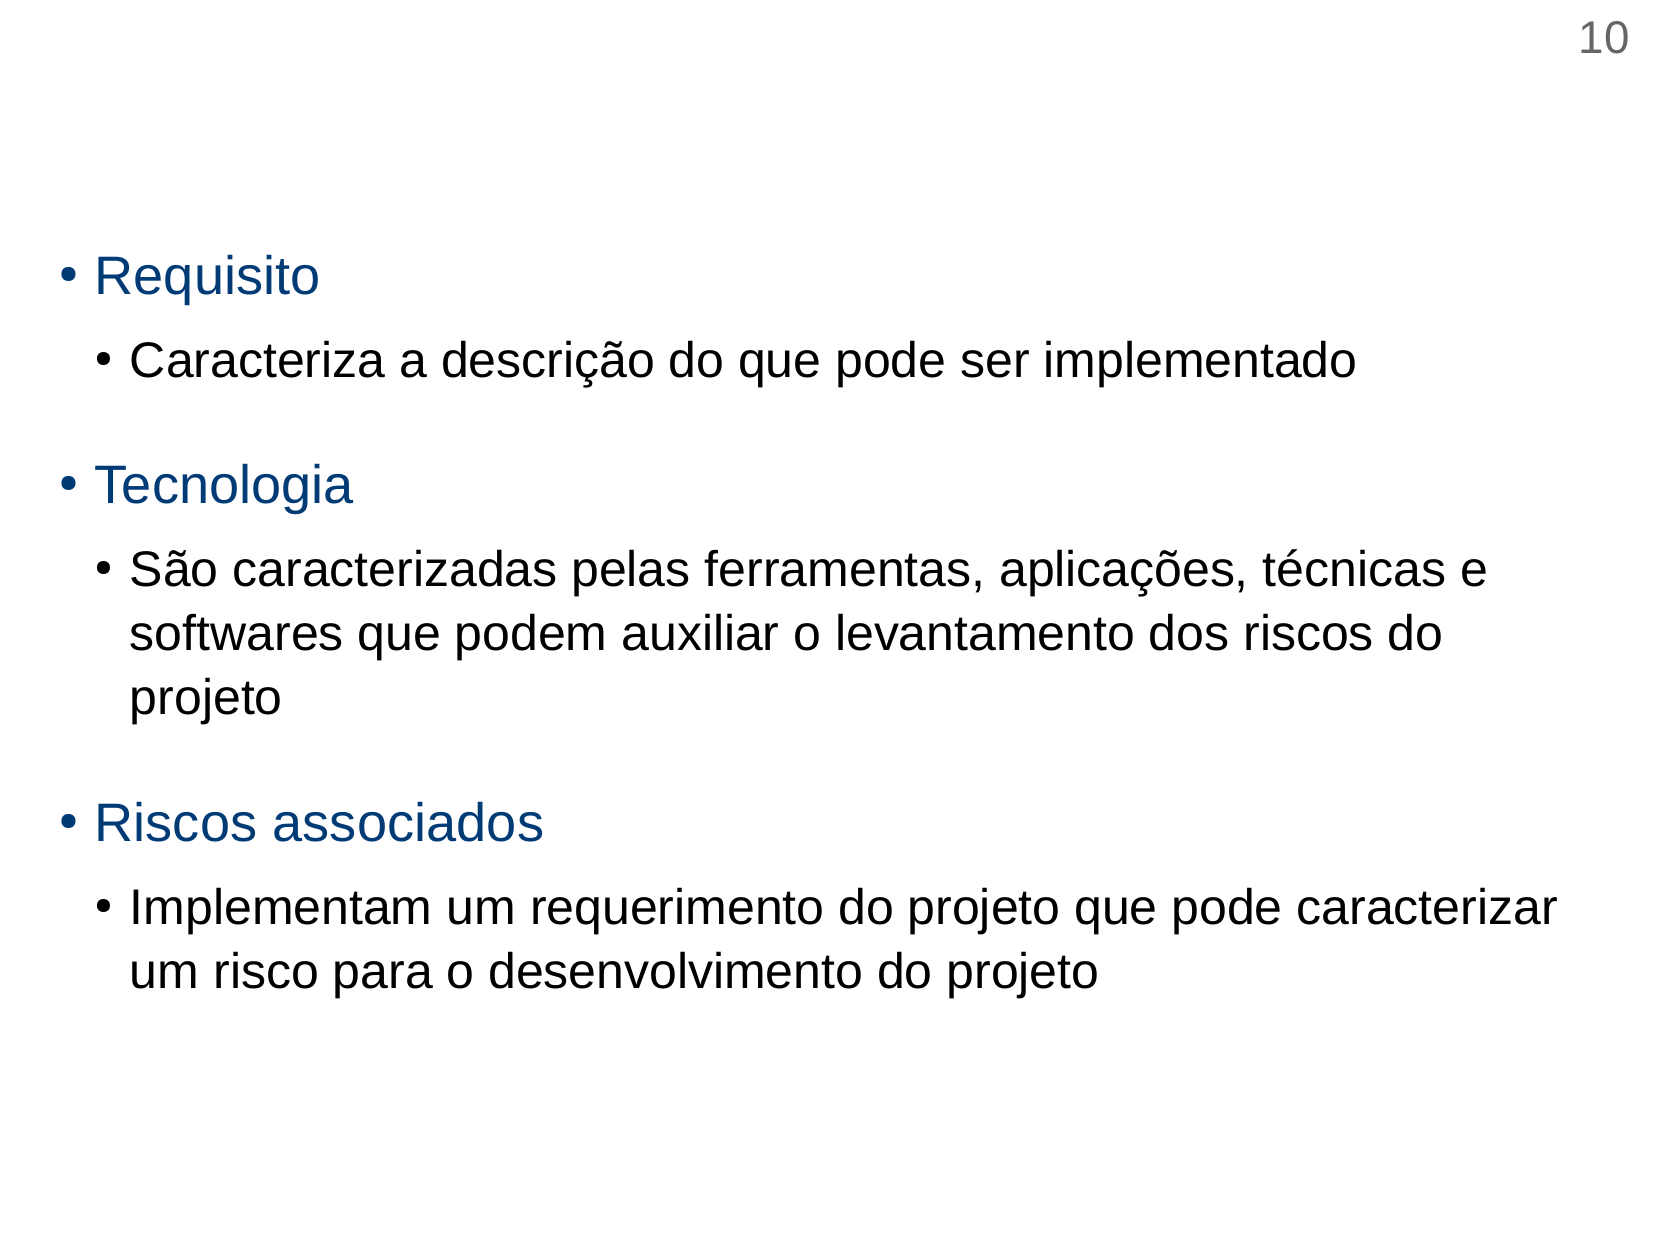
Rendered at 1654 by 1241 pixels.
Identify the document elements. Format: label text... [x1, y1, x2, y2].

list Requisito Caracteriza a descrição do que pode ser implementado Tecnologia São caracterizadas pelas ferramentas, aplicações, técnicas e softwares que podem auxiliar o levantamento dos riscos do projeto Riscos associados Implementam um requerimento do projeto que pode caracterizar um risco para o desenvolvimento do projeto [59, 236, 1595, 1211]
